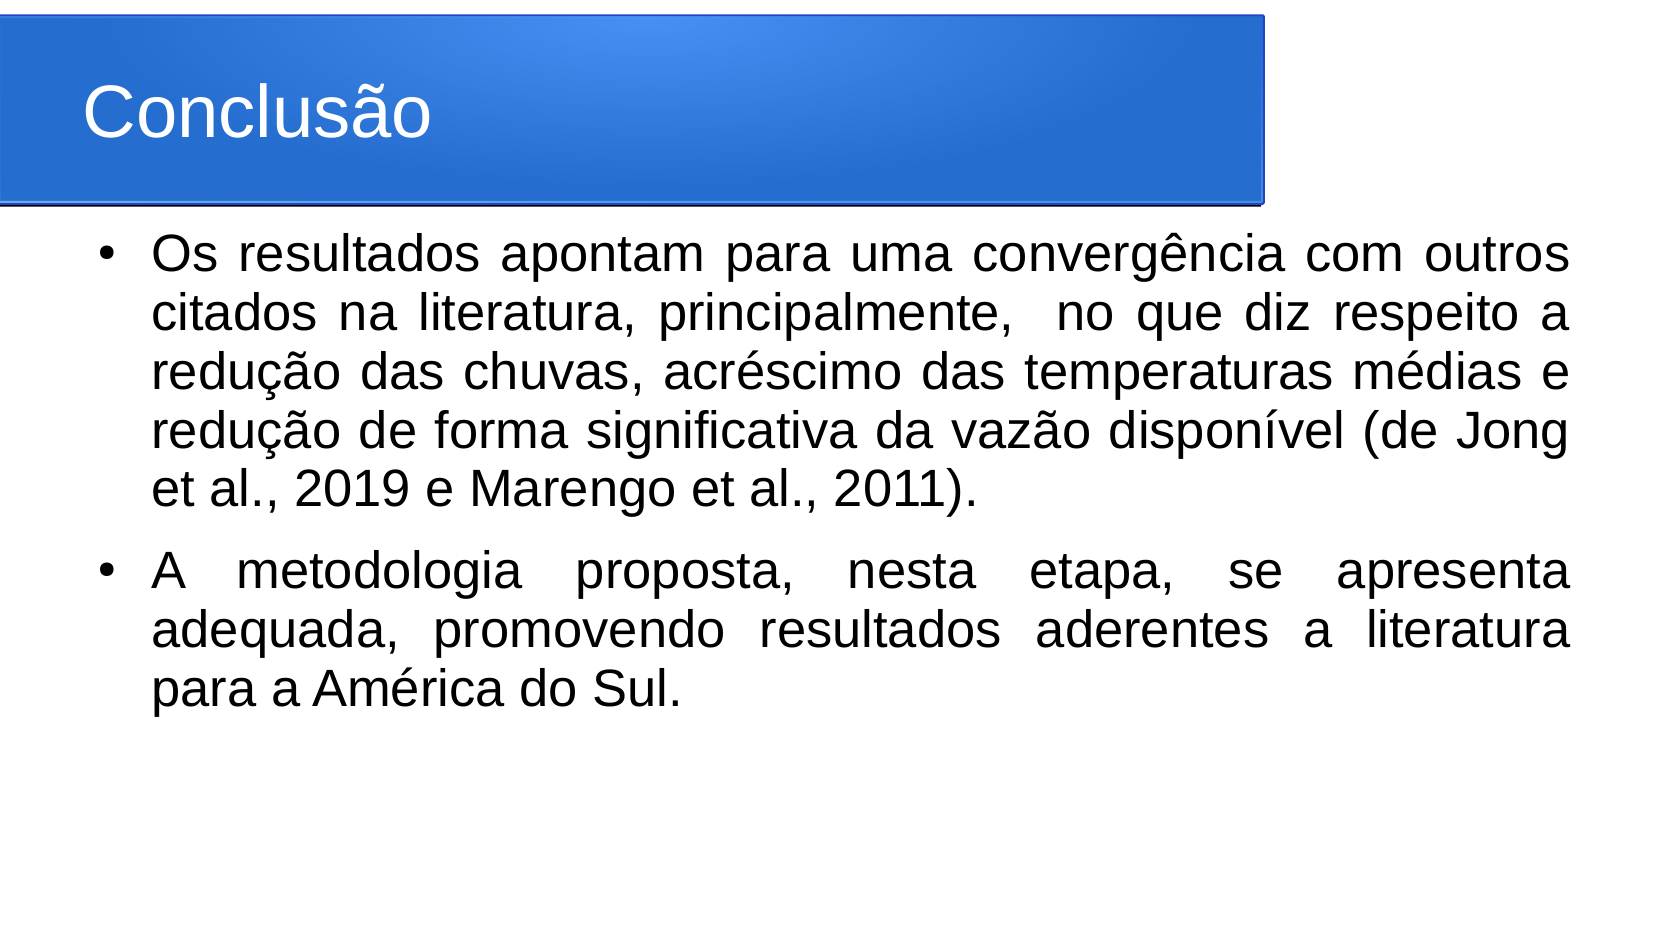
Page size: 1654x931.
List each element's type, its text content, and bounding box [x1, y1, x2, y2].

title Conclusão [82, 35, 1235, 189]
list Os resultados apontam para uma convergência com outros citados na literatura, principalmente, no que diz respeito a redução das chuvas, acréscimo das temperaturas médias e redução de forma significativa da vazão disponível (de Jong et al., 2019 e Marengo et al., 2011). A metodologia proposta, nesta etapa, se apresenta adequada, promovendo resultados aderentes a literatura para a América do Sul. [82, 224, 1571, 764]
